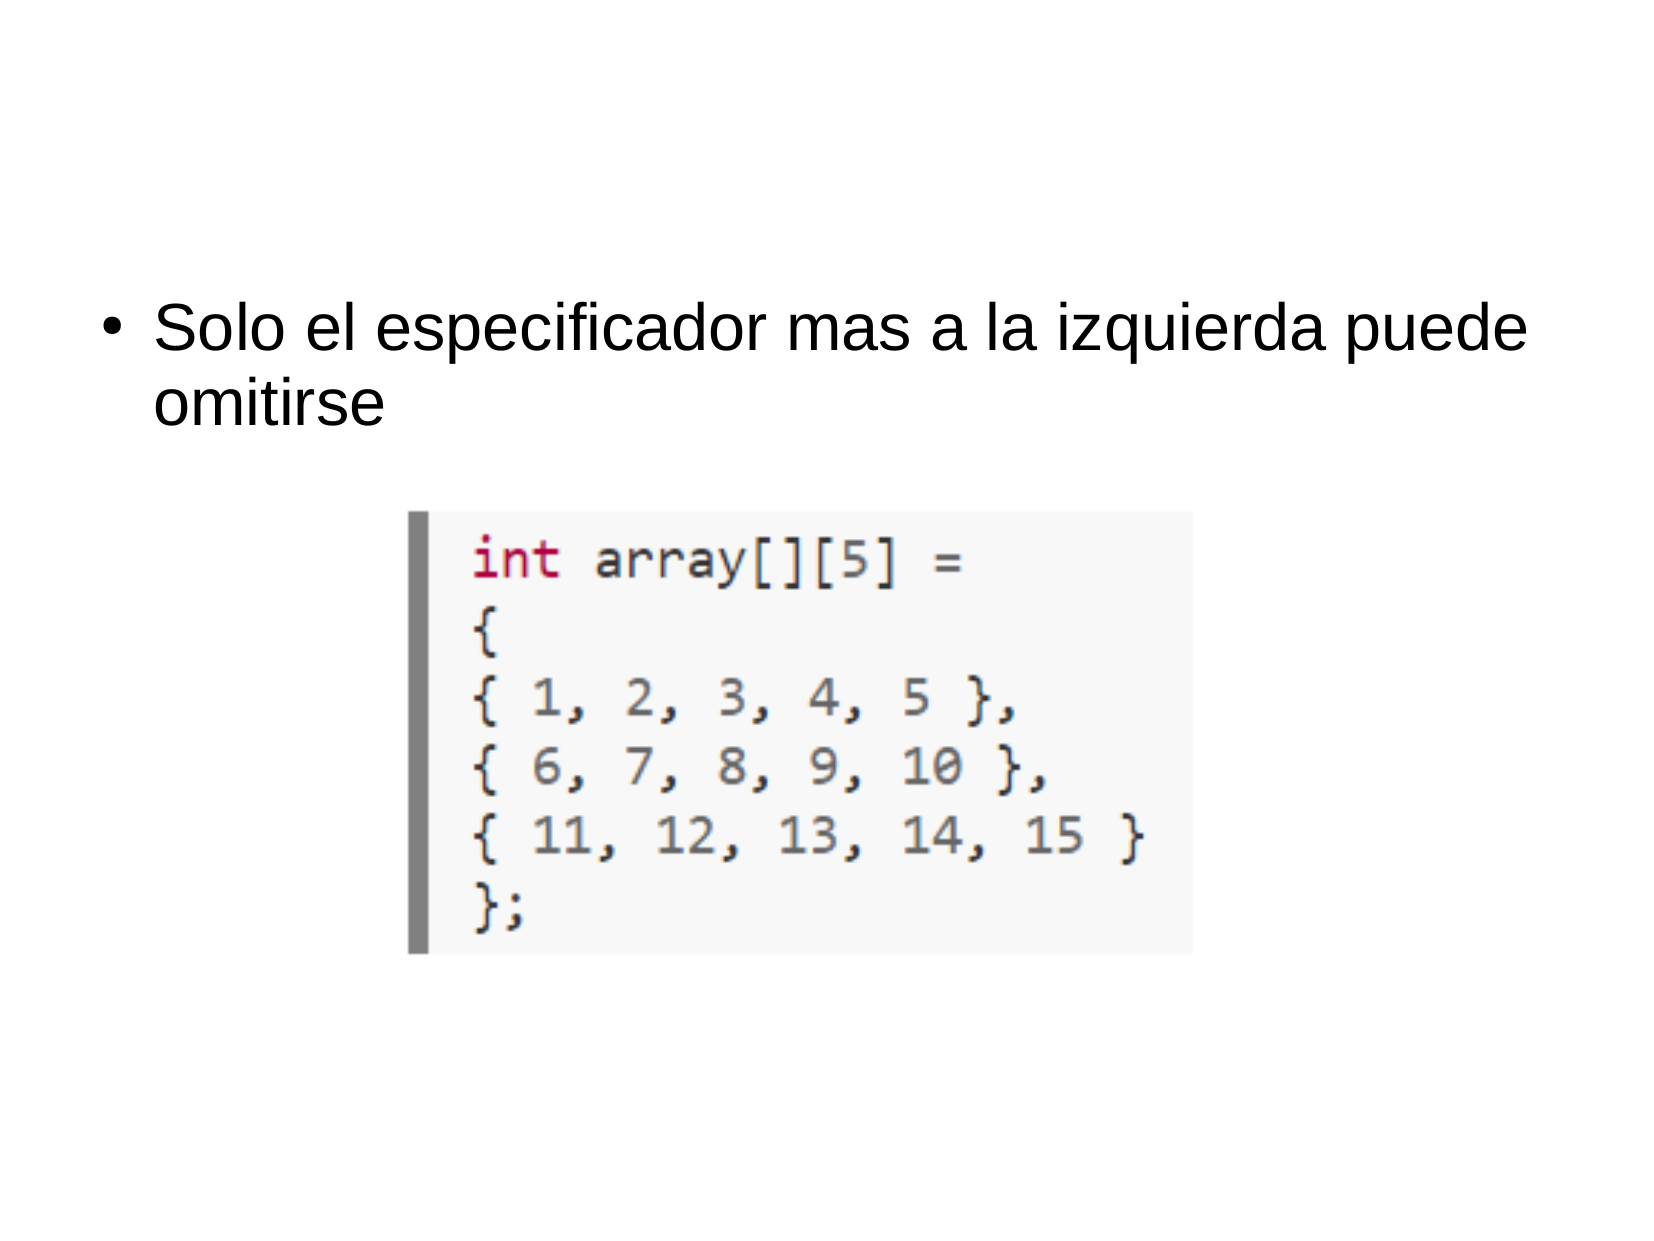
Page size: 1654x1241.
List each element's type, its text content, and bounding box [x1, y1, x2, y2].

list Solo el especificador mas a la izquierda puede omitirse [82, 290, 1571, 1010]
picture [392, 495, 1193, 975]
